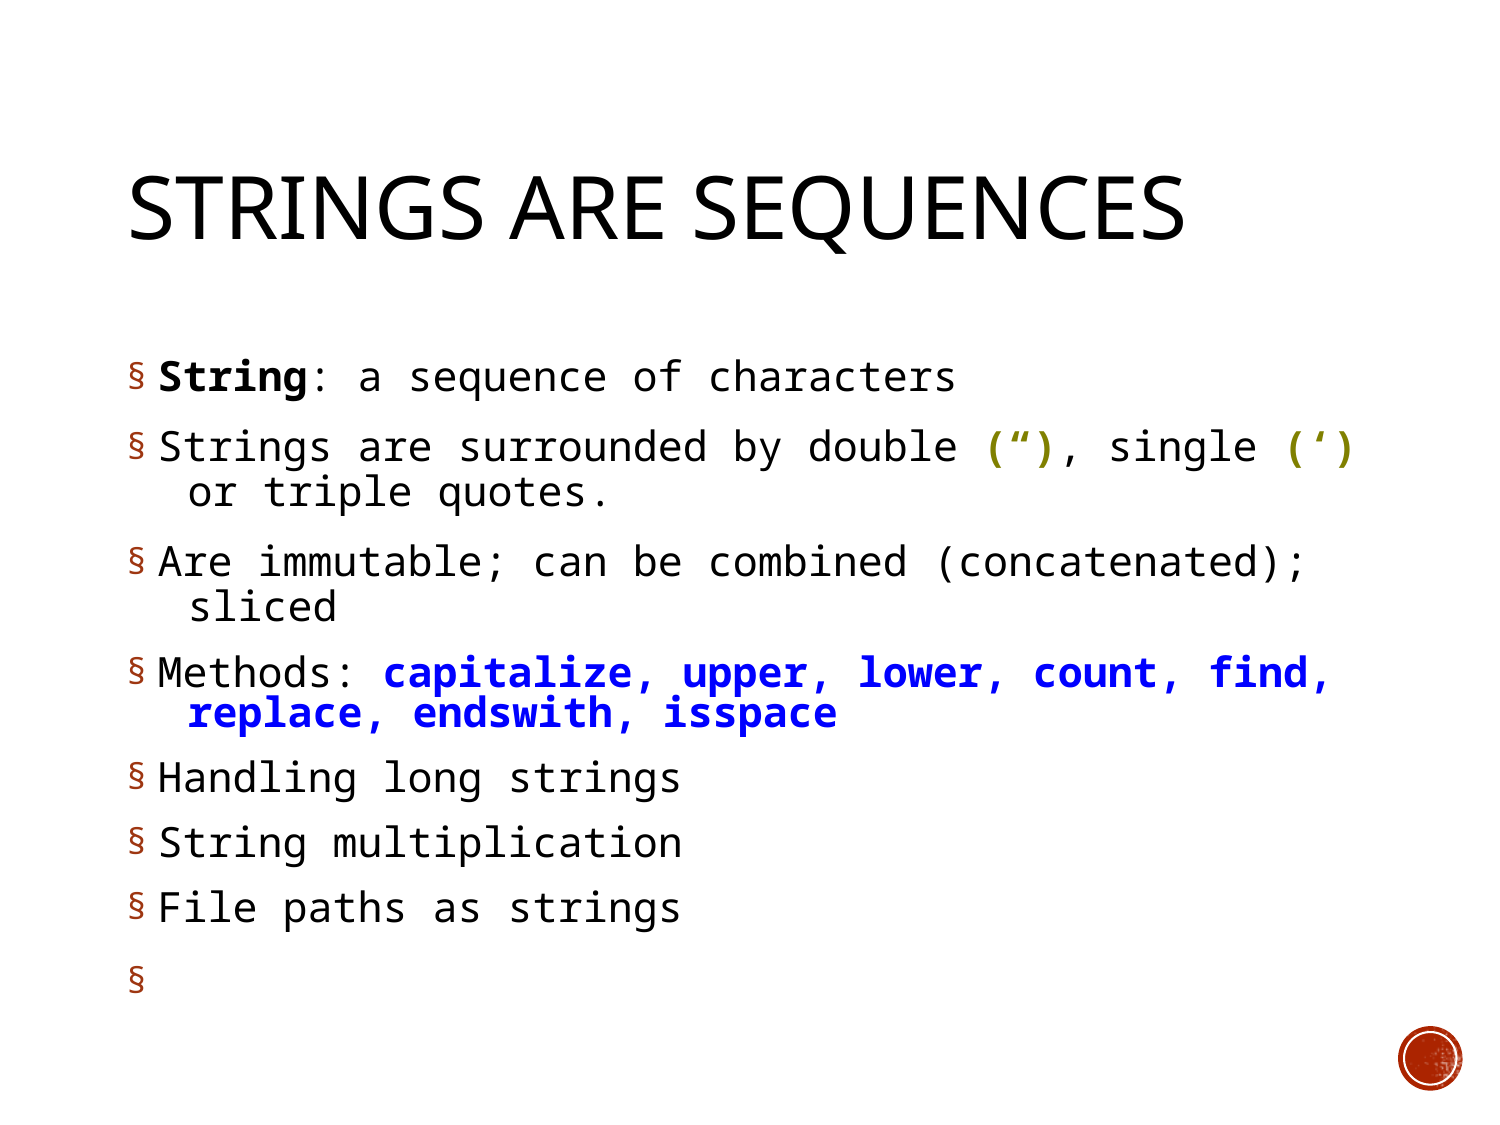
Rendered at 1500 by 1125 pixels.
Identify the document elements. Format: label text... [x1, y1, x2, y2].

title Strings are Sequences [112, 79, 1388, 344]
list String: a sequence of characters Strings are surrounded by double (“), single (‘) or triple quotes. Are immutable; can be combined (concatenated); sliced Methods: capitalize, upper, lower, count, find, replace, endswith, isspace Handling long strings String multiplication File paths as strings [112, 348, 1388, 1013]
